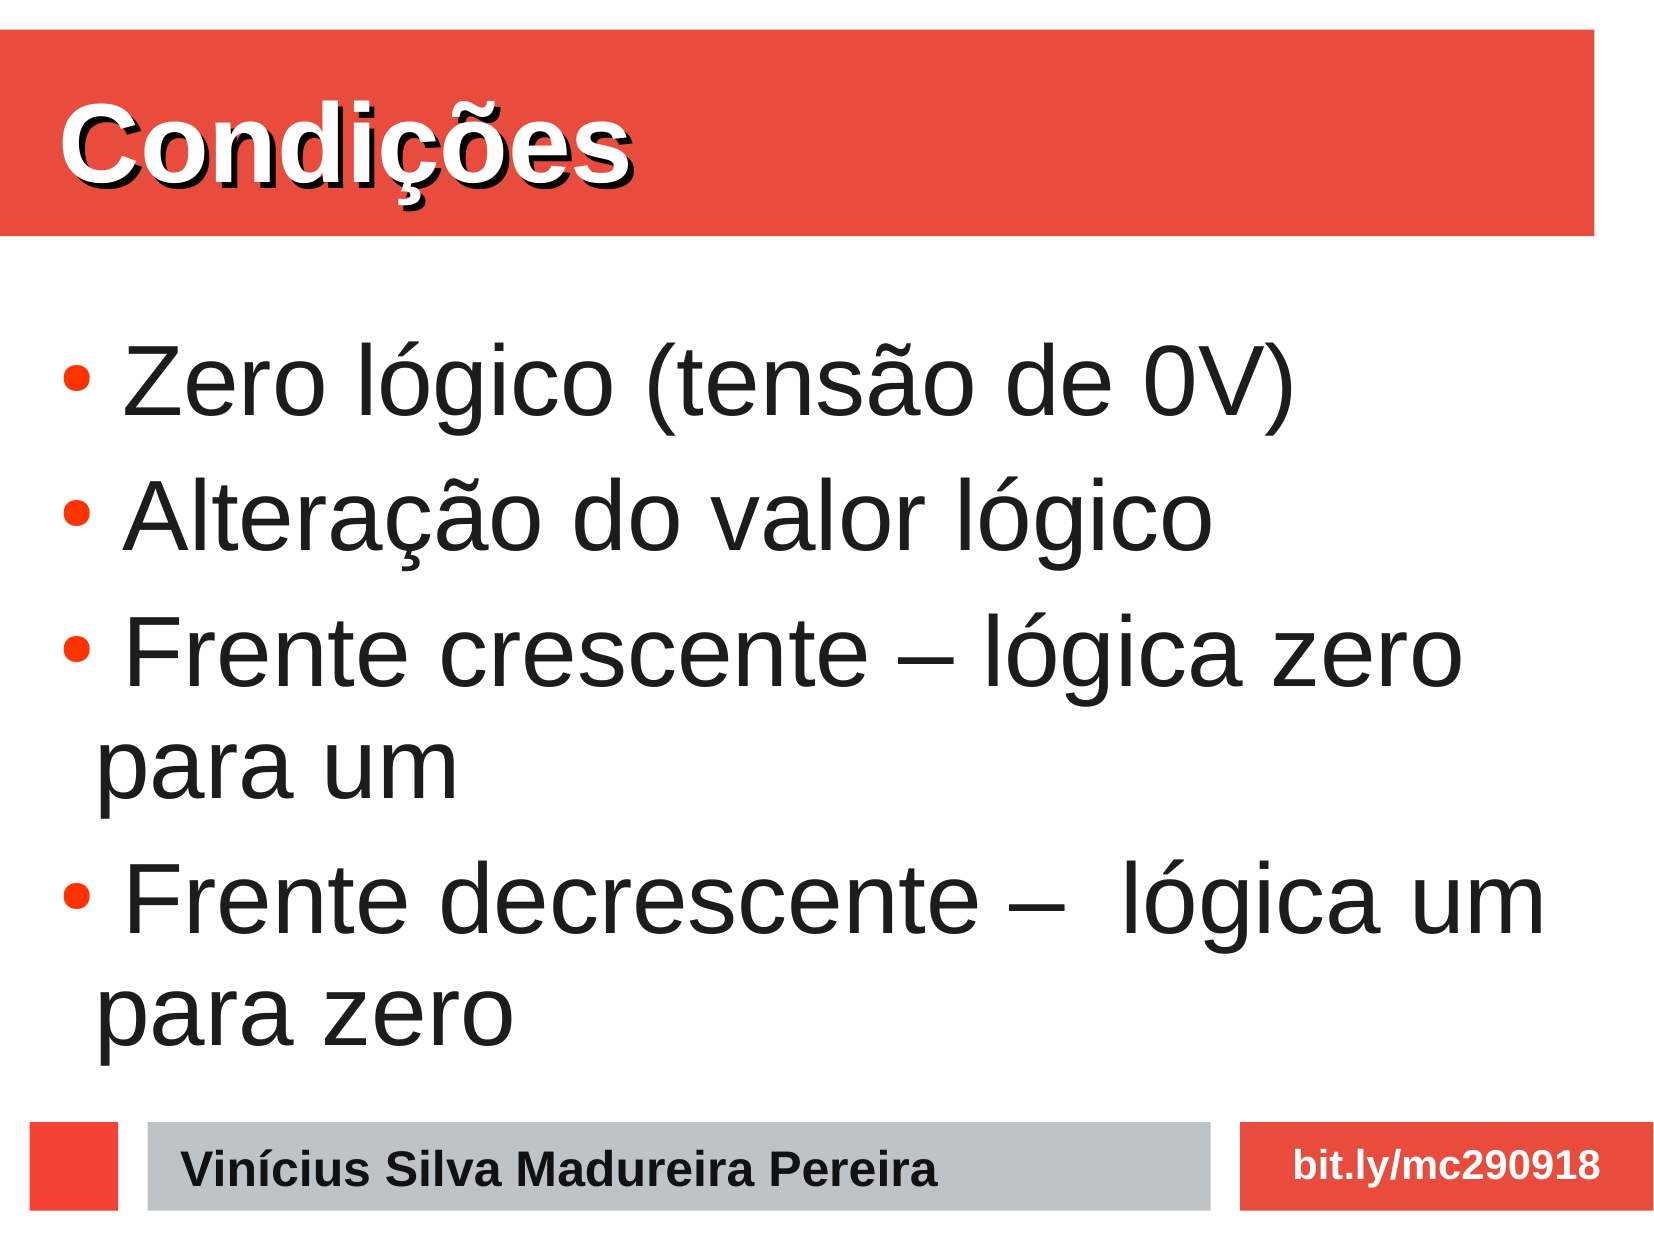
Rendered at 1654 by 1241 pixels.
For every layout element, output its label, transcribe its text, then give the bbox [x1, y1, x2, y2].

text_box Vinícius Silva Madureira Pereira [165, 1133, 1170, 1205]
text_box bit.ly/mc290918 [1228, 1133, 1654, 1205]
list Zero lógico (tensão de 0V) Alteração do valor lógico Frente crescente – lógica zero para um Frente decrescente – lógica um para zero [59, 324, 1565, 1093]
title Condições [59, 59, 1595, 207]
